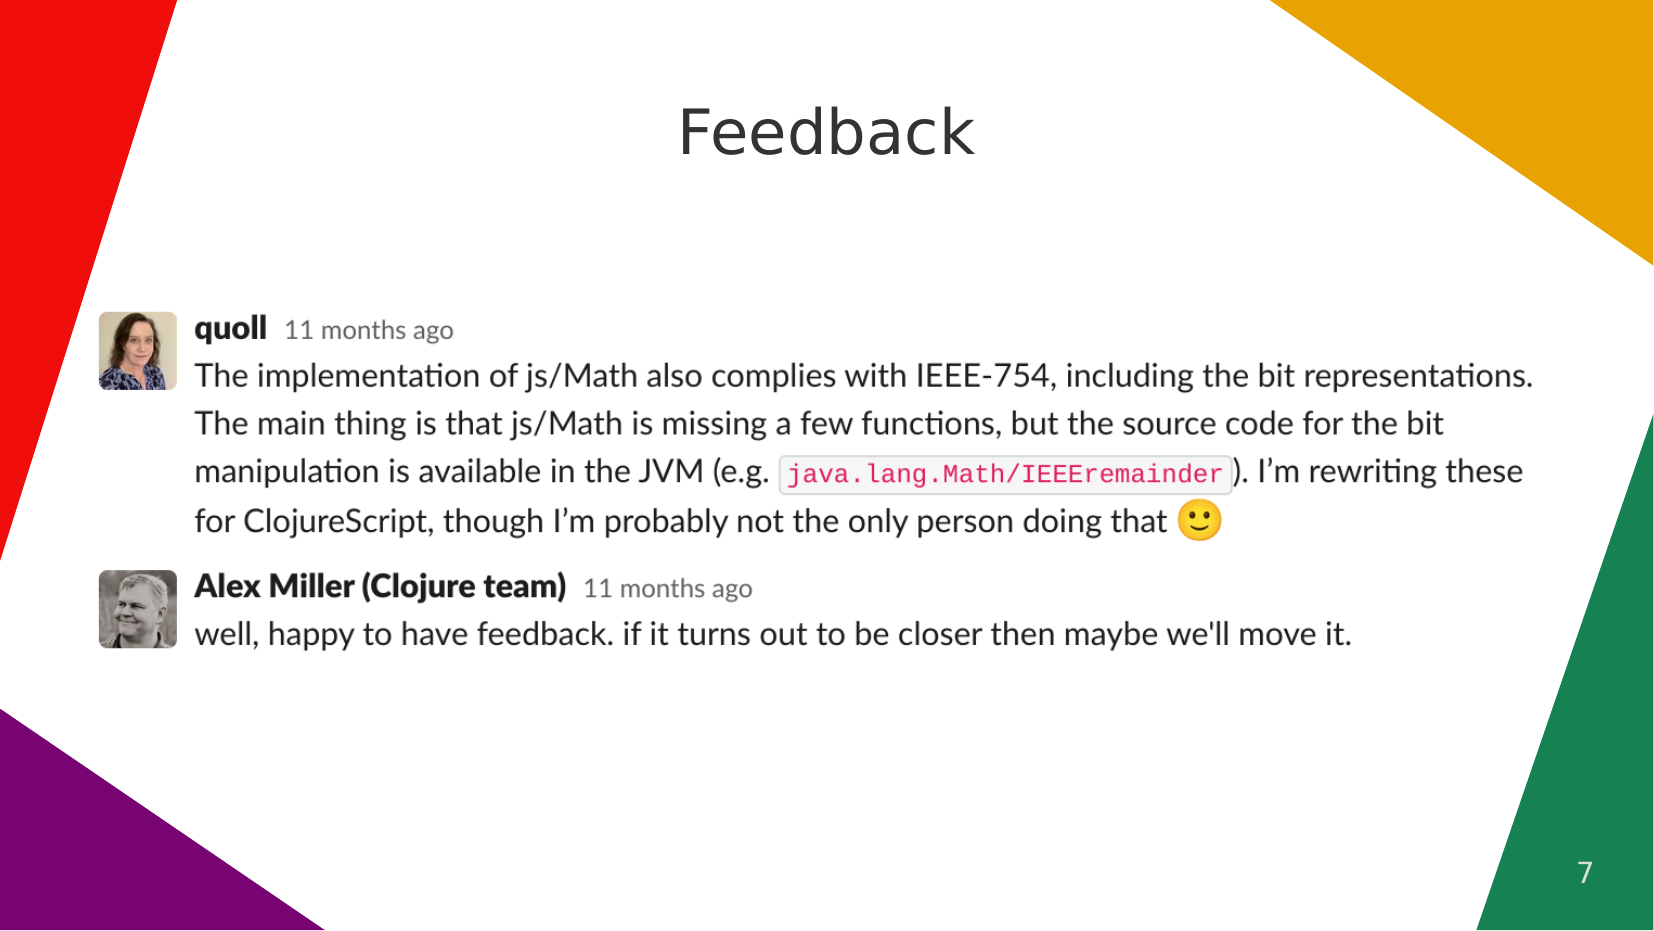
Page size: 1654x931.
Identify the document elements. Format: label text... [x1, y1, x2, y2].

title Feedback [118, 59, 1536, 207]
picture [87, 301, 1557, 670]
